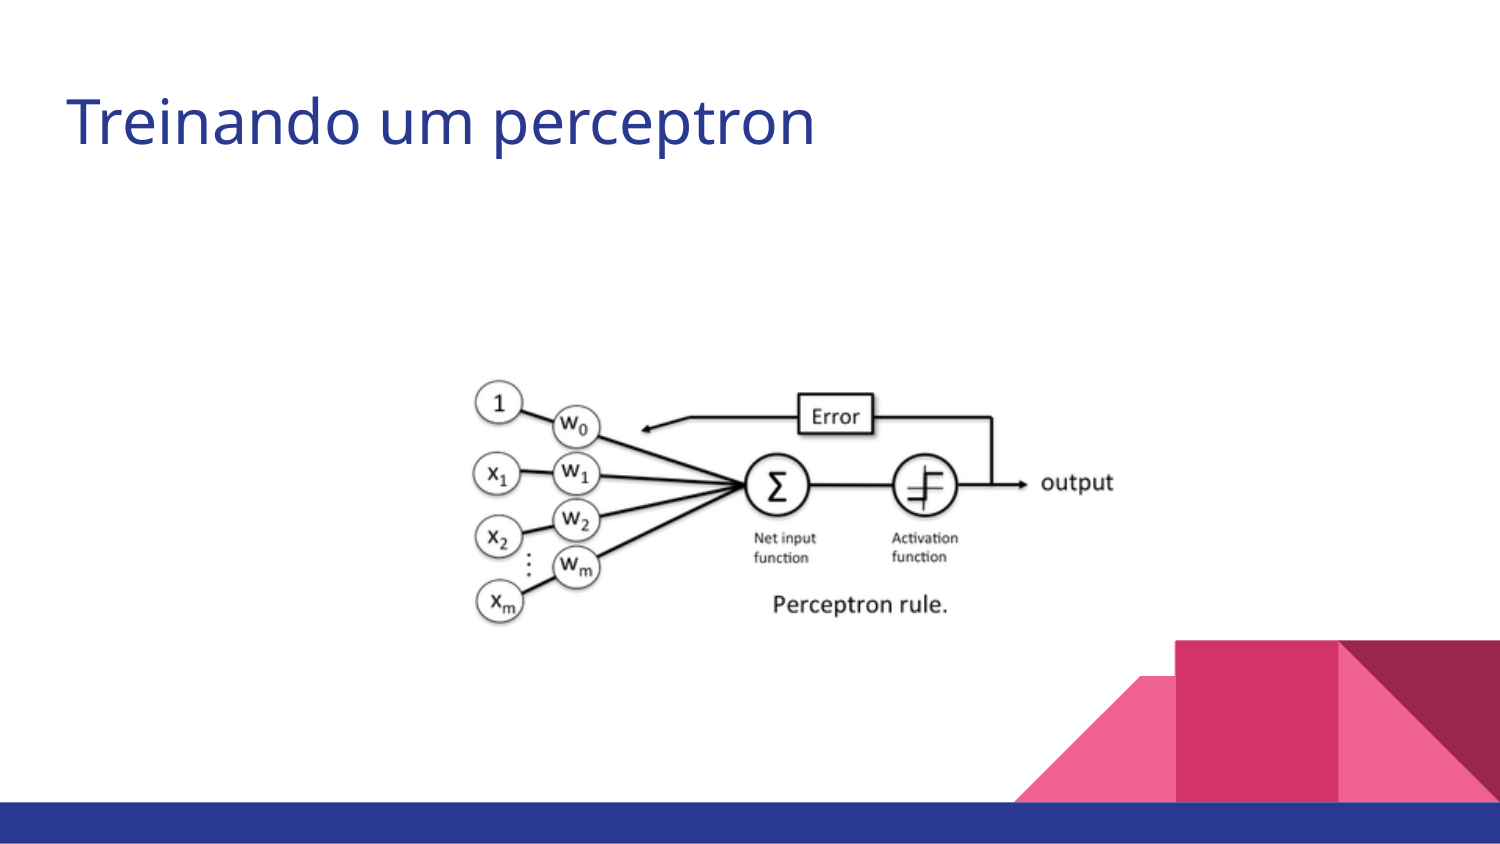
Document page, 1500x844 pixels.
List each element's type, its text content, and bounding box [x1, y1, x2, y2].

title Treinando um perceptron [51, 67, 1449, 167]
picture [416, 363, 1175, 676]
